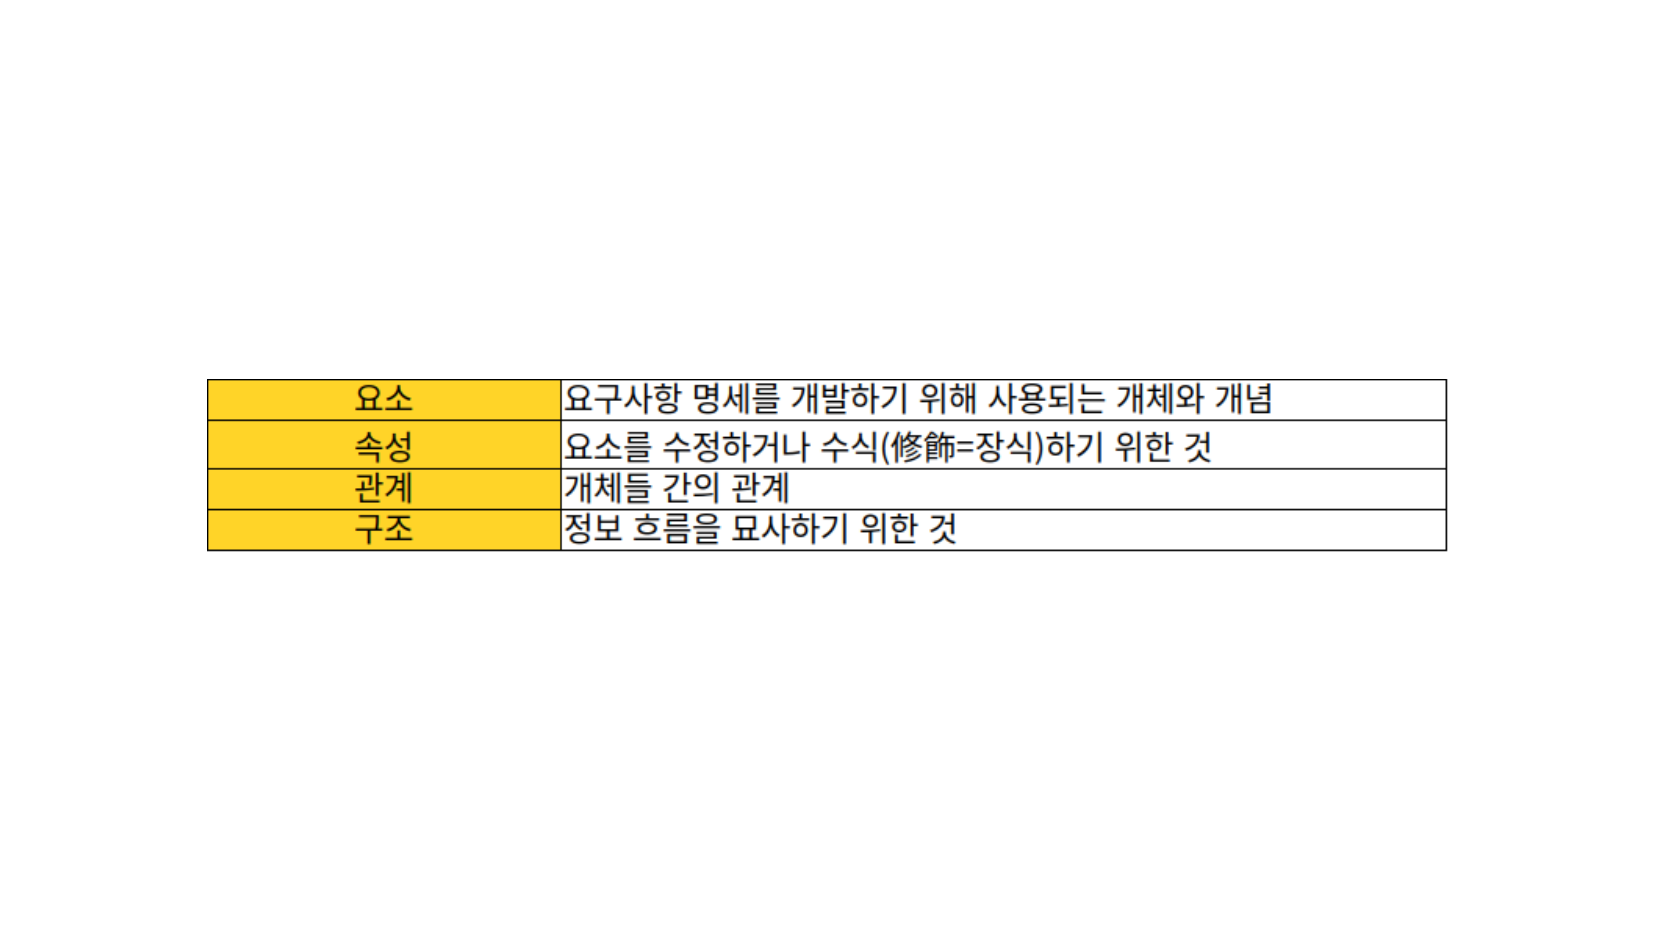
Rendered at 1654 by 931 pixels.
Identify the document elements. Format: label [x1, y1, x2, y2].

picture [207, 379, 1449, 553]
